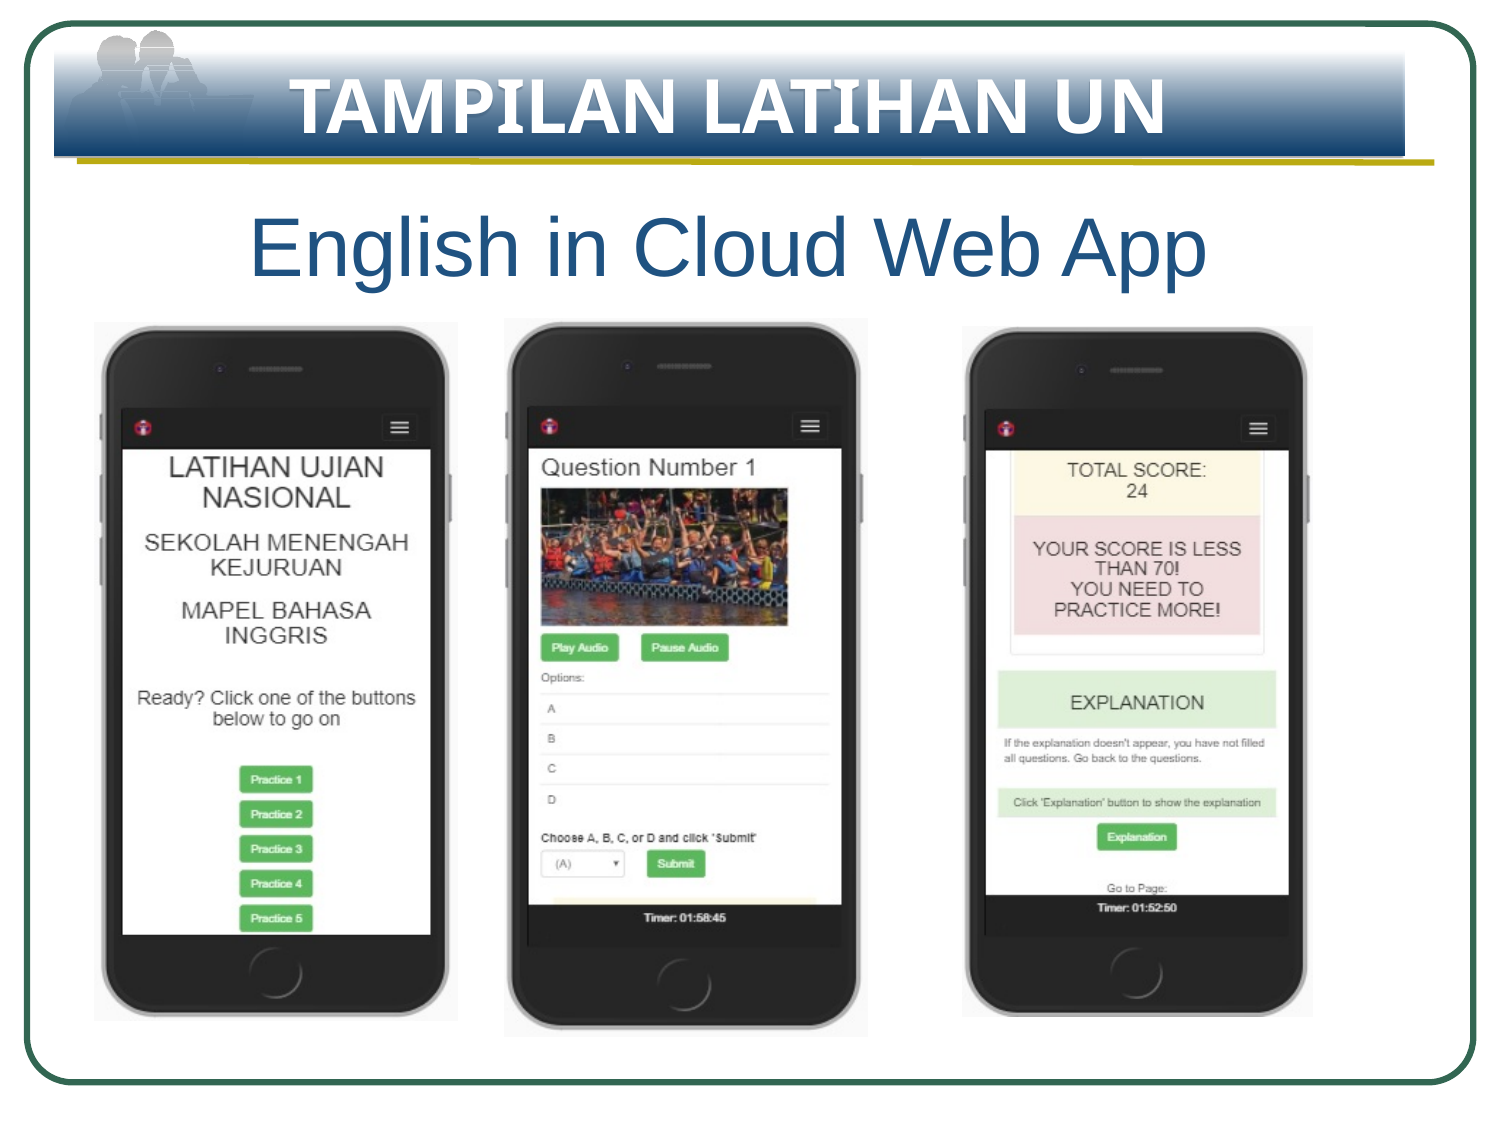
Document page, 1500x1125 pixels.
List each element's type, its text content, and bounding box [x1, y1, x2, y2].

text_box English in Cloud Web App [234, 185, 1225, 301]
picture [94, 322, 458, 1021]
text_box TAMPILAN LATIHAN UN [54, 50, 1405, 156]
picture [962, 326, 1313, 1017]
picture [504, 318, 868, 1037]
